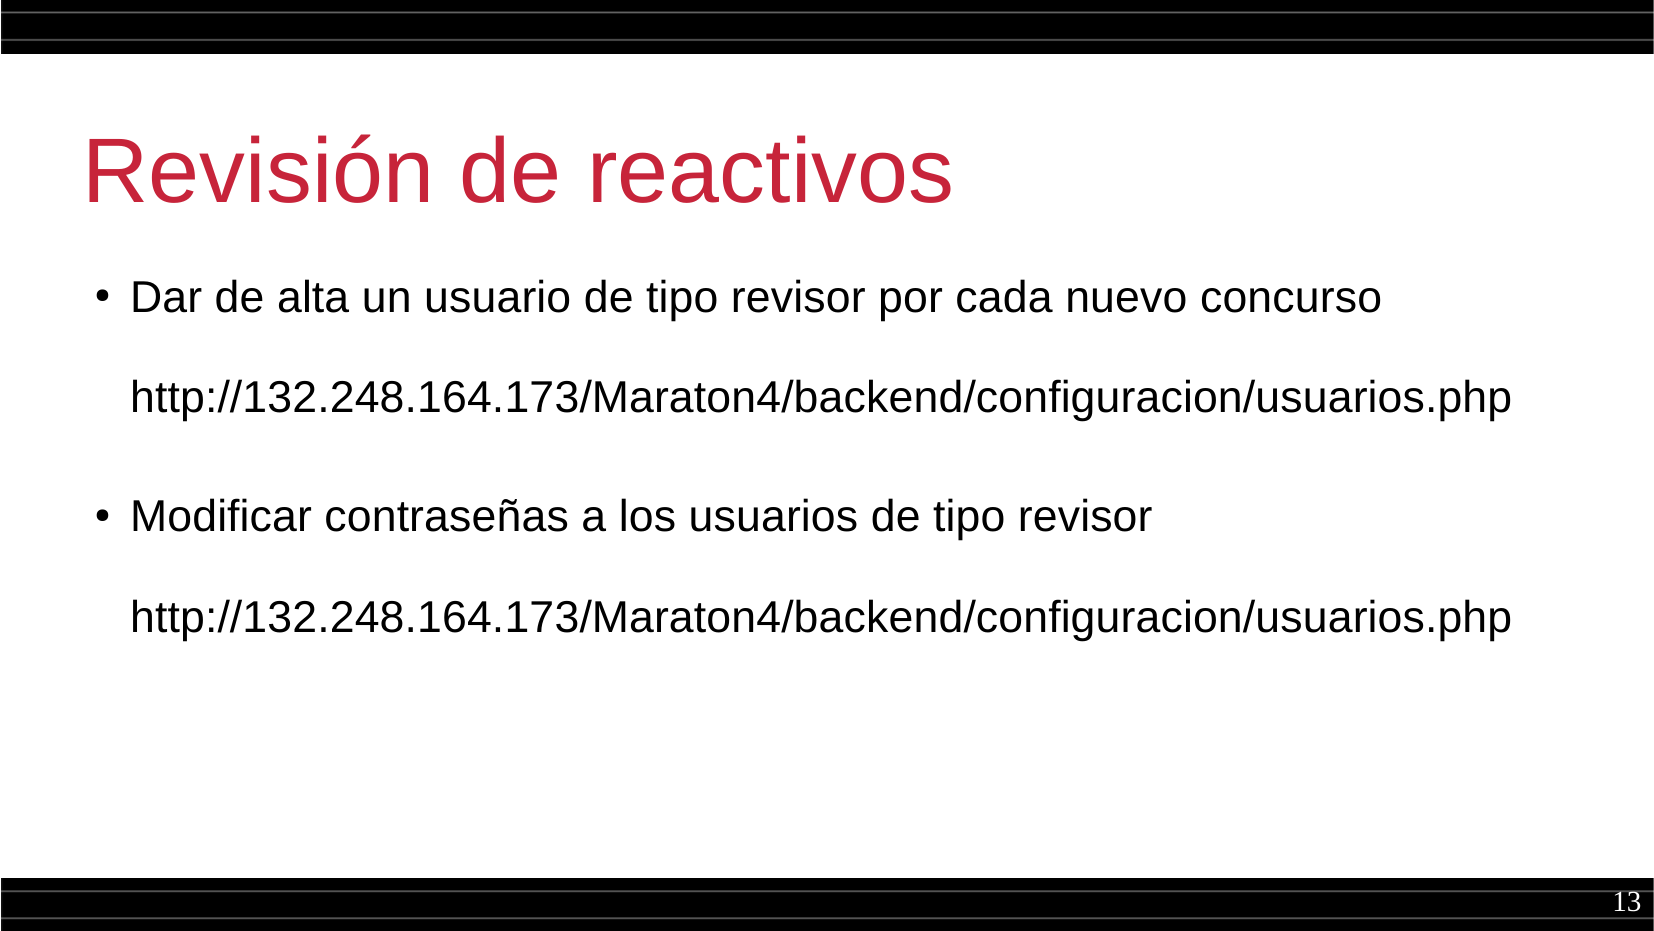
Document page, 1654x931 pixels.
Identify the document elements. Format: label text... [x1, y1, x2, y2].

title Revisión de reactivos [82, 92, 1571, 249]
list Dar de alta un usuario de tipo revisor por cada nuevo concurso http://132.248.164.173/Maraton4/backend/configuracion/usuarios.php Modificar contraseñas a los usuarios de tipo revisor http://132.248.164.173/Maraton4/backend/configuracion/usuarios.php [82, 271, 1571, 758]
picture [1, 878, 1654, 931]
picture [1, 0, 1654, 54]
